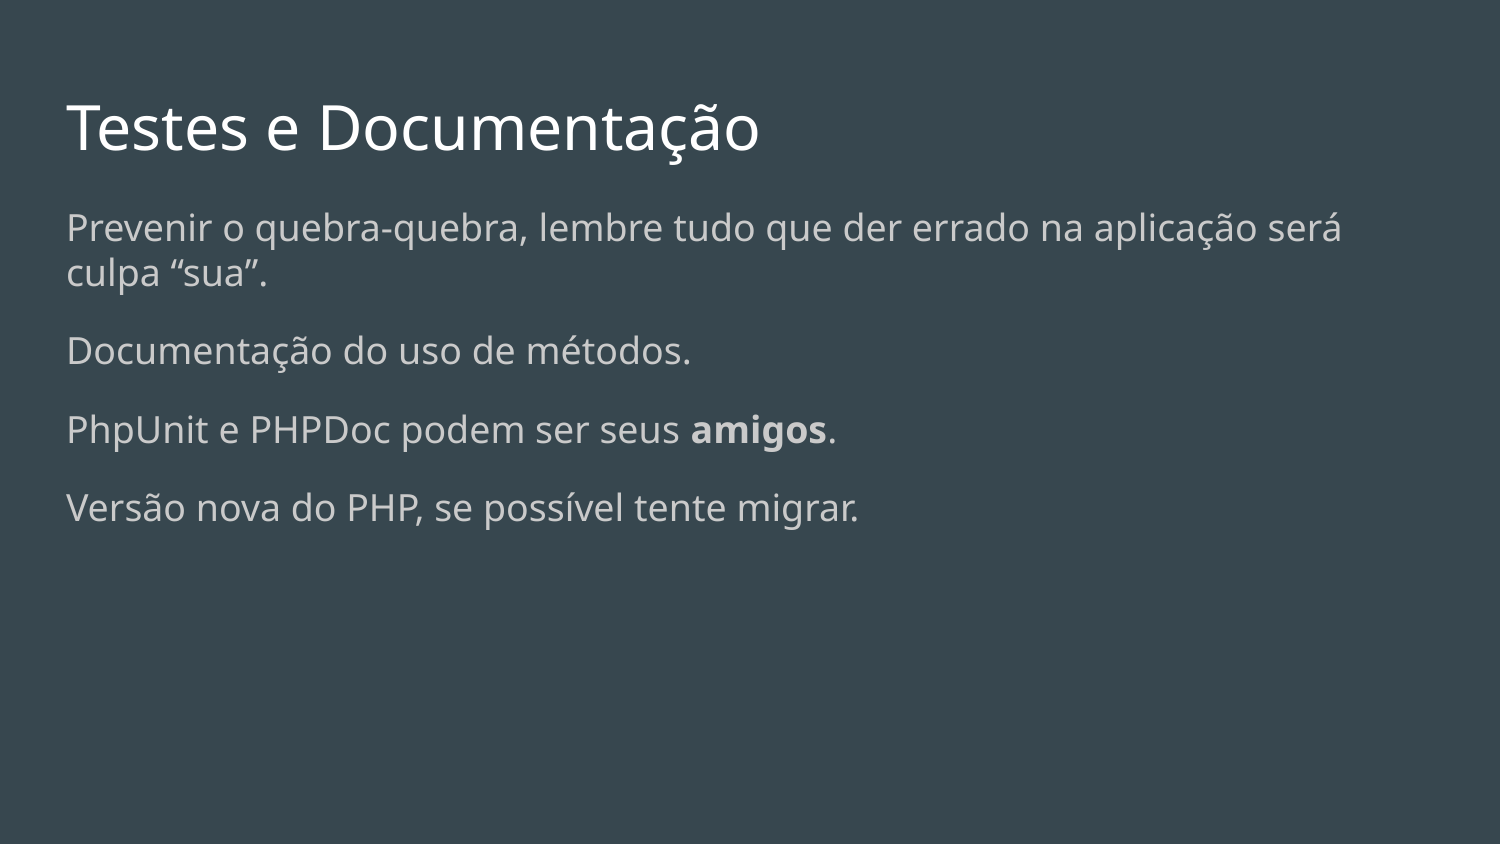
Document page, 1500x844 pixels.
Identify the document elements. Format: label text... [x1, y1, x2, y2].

title Testes e Documentação [51, 72, 1449, 167]
list Prevenir o quebra-quebra, lembre tudo que der errado na aplicação será culpa “sua”. Documentação do uso de métodos. PhpUnit e PHPDoc podem ser seus amigos. Versão nova do PHP, se possível tente migrar. [51, 189, 1449, 750]
